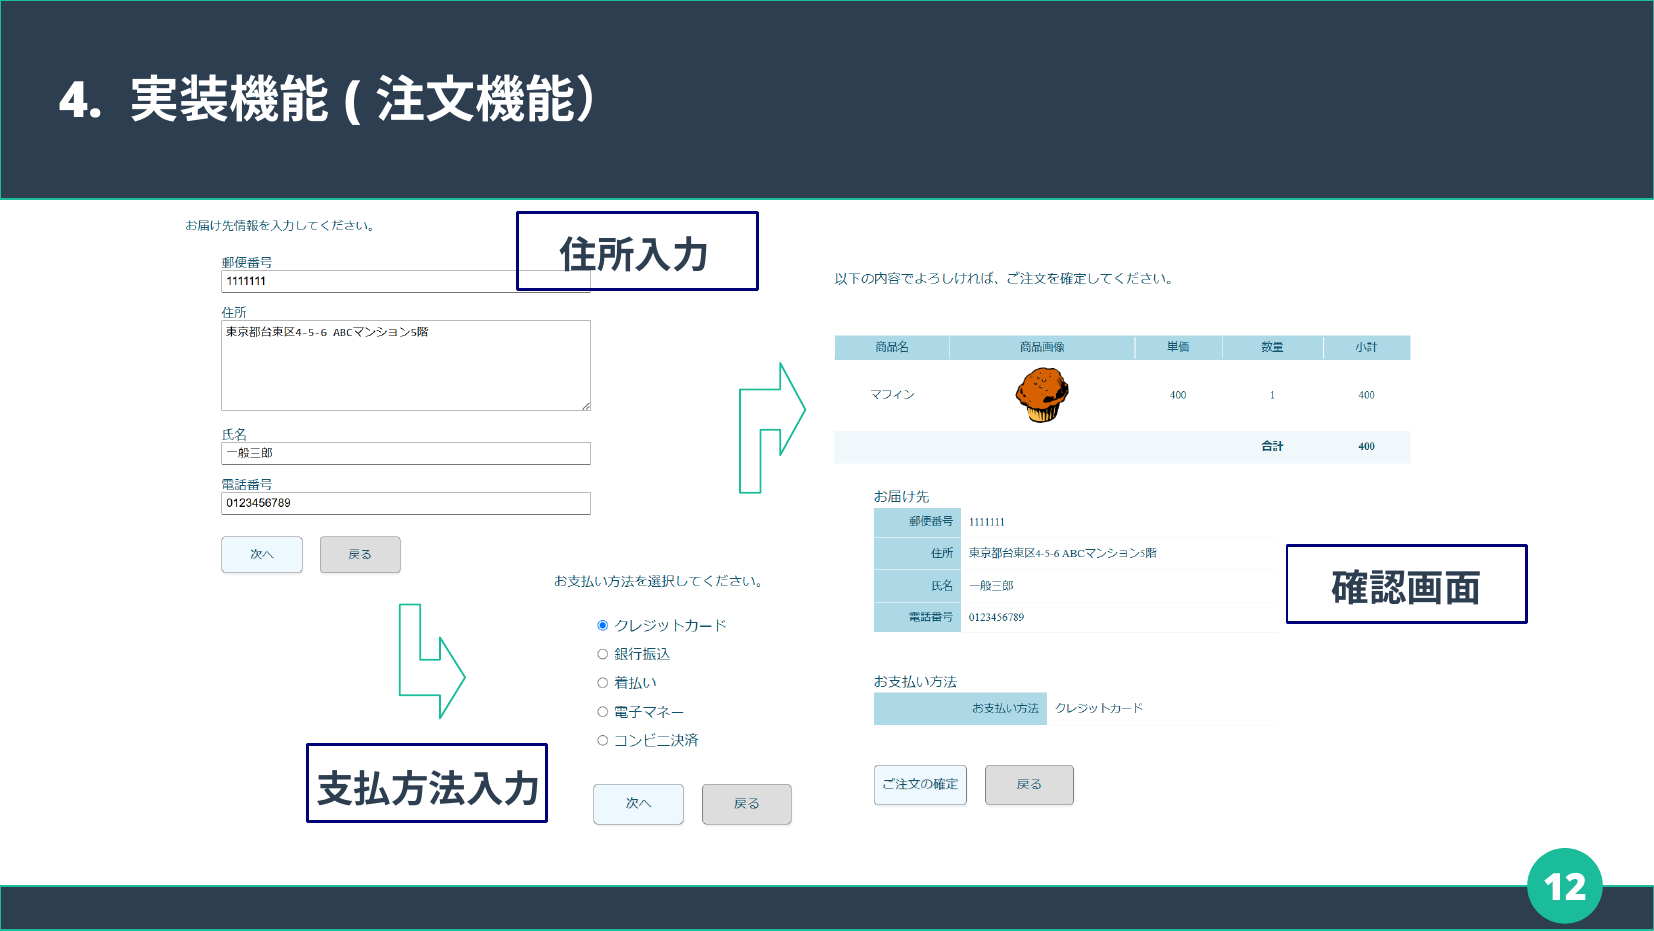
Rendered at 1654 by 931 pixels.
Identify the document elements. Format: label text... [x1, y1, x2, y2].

picture [827, 262, 1418, 814]
text_box 確認画面 [1216, 543, 1598, 628]
title 4. 実装機能(注文機能） [59, 37, 1595, 156]
text_box 住所入力 [444, 210, 825, 295]
text_box 支払方法入力 [238, 744, 620, 829]
picture [176, 207, 800, 833]
